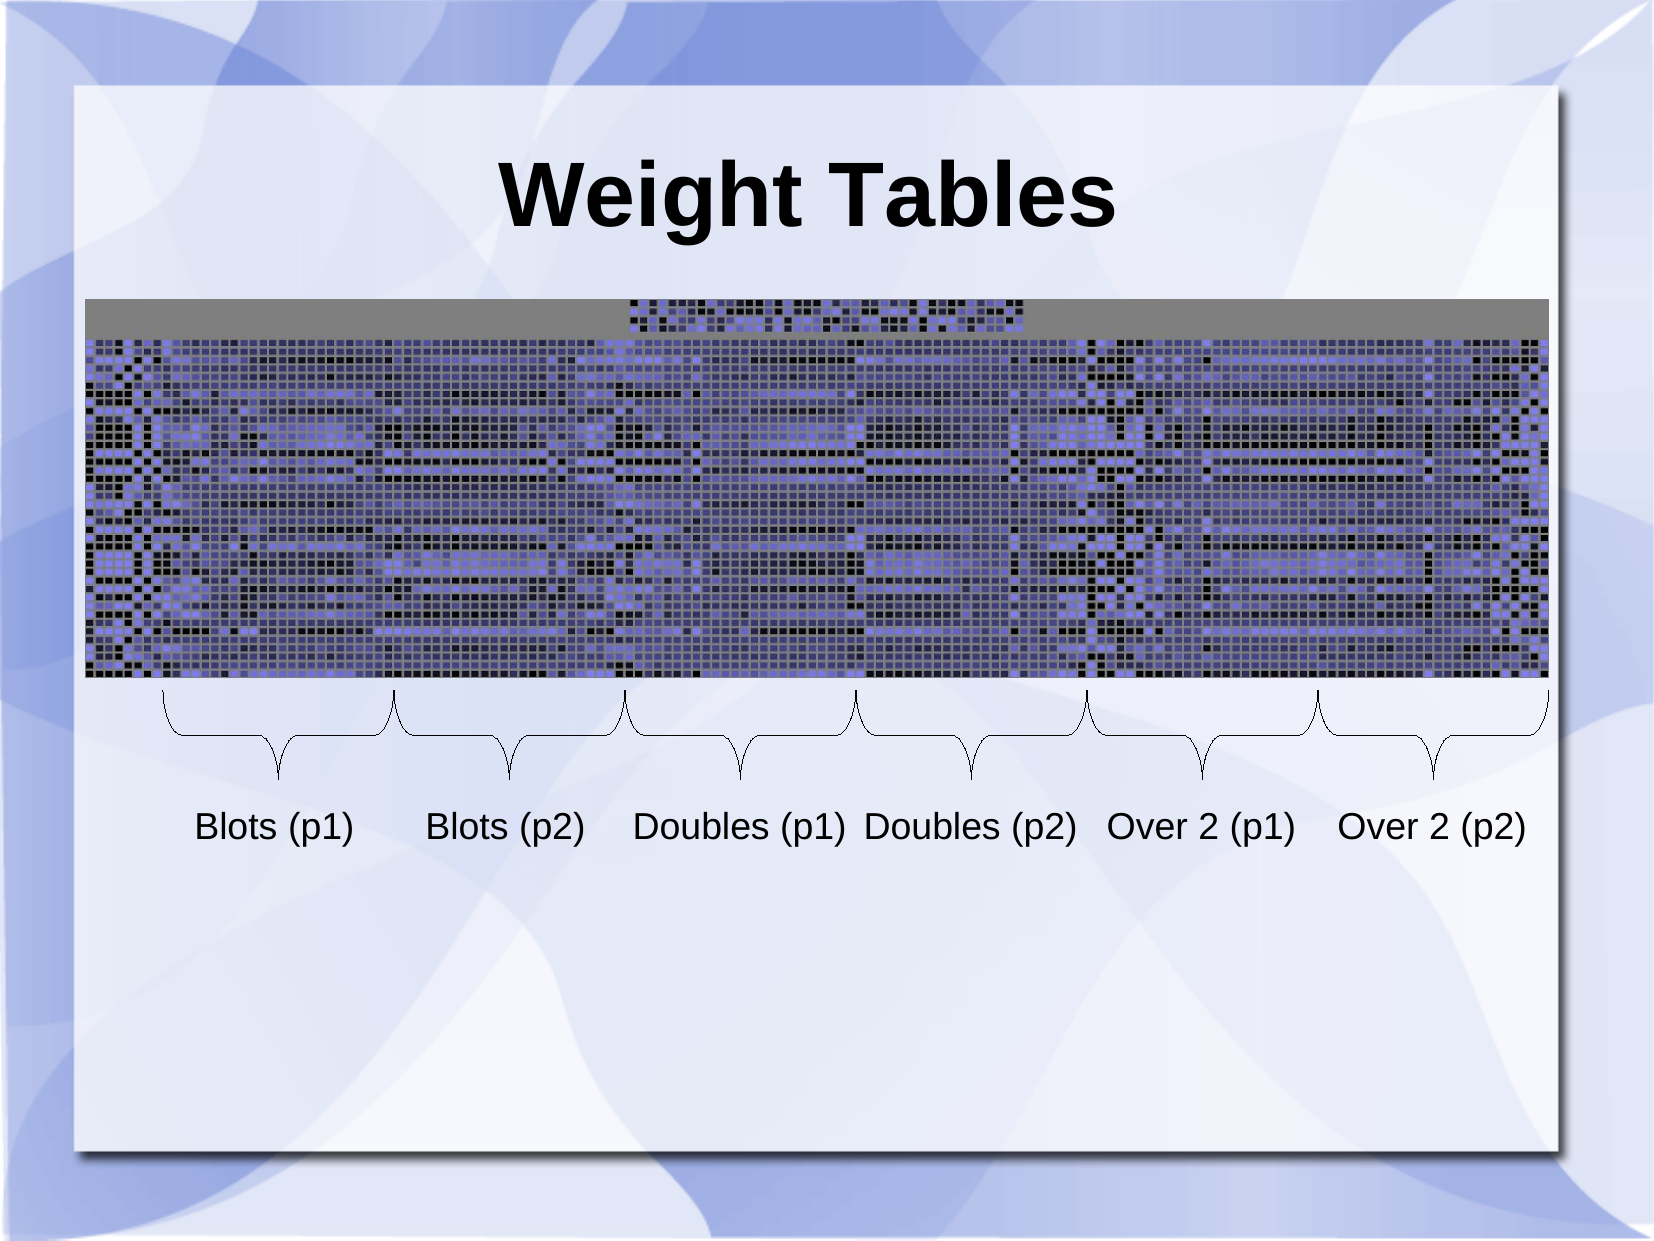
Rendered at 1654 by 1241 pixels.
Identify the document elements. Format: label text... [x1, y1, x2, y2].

text_box Over 2 (p2) [1322, 798, 1542, 856]
text_box Blots (p1) [179, 798, 370, 856]
picture [0, 0, 1654, 1241]
title Weight Tables [82, 98, 1536, 291]
text_box Doubles (p1) [617, 798, 848, 856]
text_box Blots (p2) [410, 798, 601, 856]
text_box Over 2 (p1) [1091, 798, 1311, 856]
text_box Doubles (p2) [848, 798, 1091, 856]
